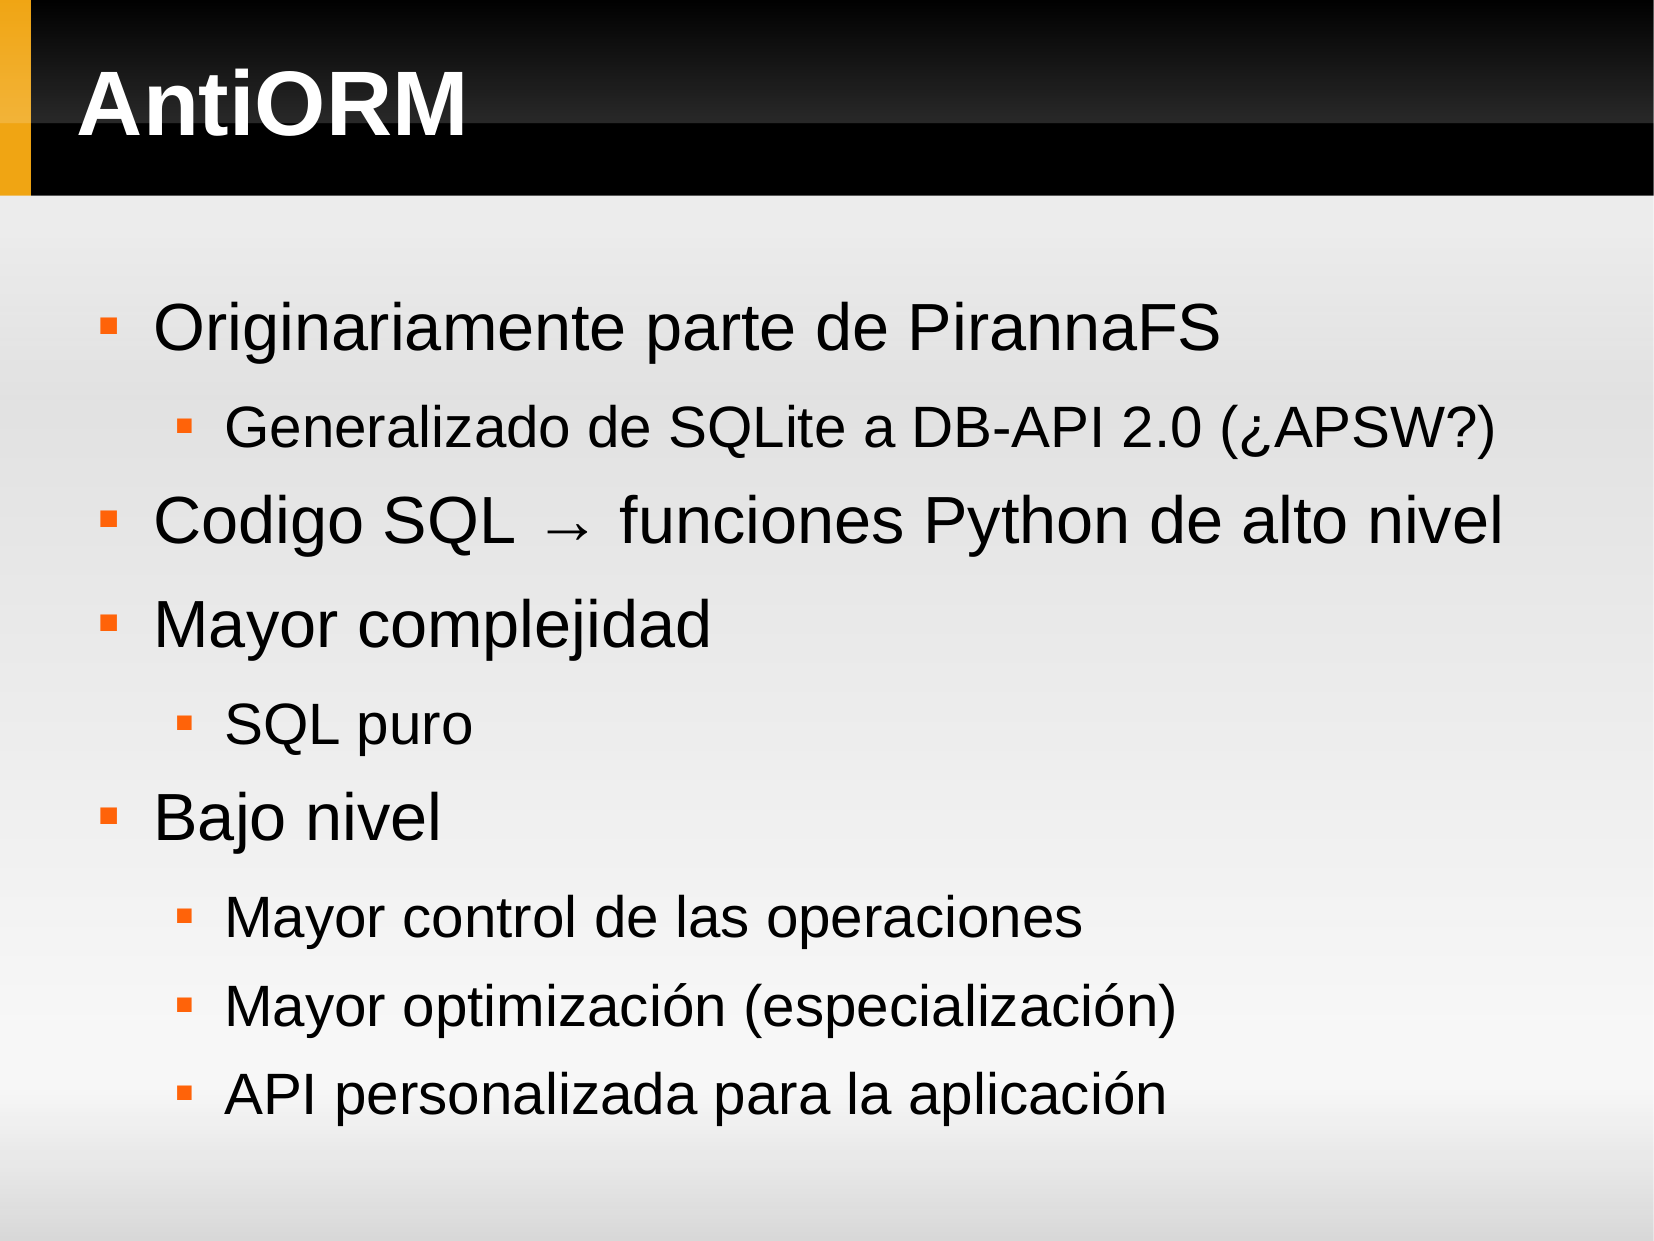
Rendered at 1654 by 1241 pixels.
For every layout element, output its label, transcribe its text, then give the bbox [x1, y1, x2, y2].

list Originariamente parte de PirannaFS Generalizado de SQLite a DB-API 2.0 (¿APSW?) Codigo SQL → funciones Python de alto nivel Mayor complejidad SQL puro Bajo nivel Mayor control de las operaciones Mayor optimización (especialización) API personalizada para la aplicación [82, 290, 1571, 1128]
picture [0, 0, 1654, 1241]
title AntiORM [76, 0, 1565, 208]
